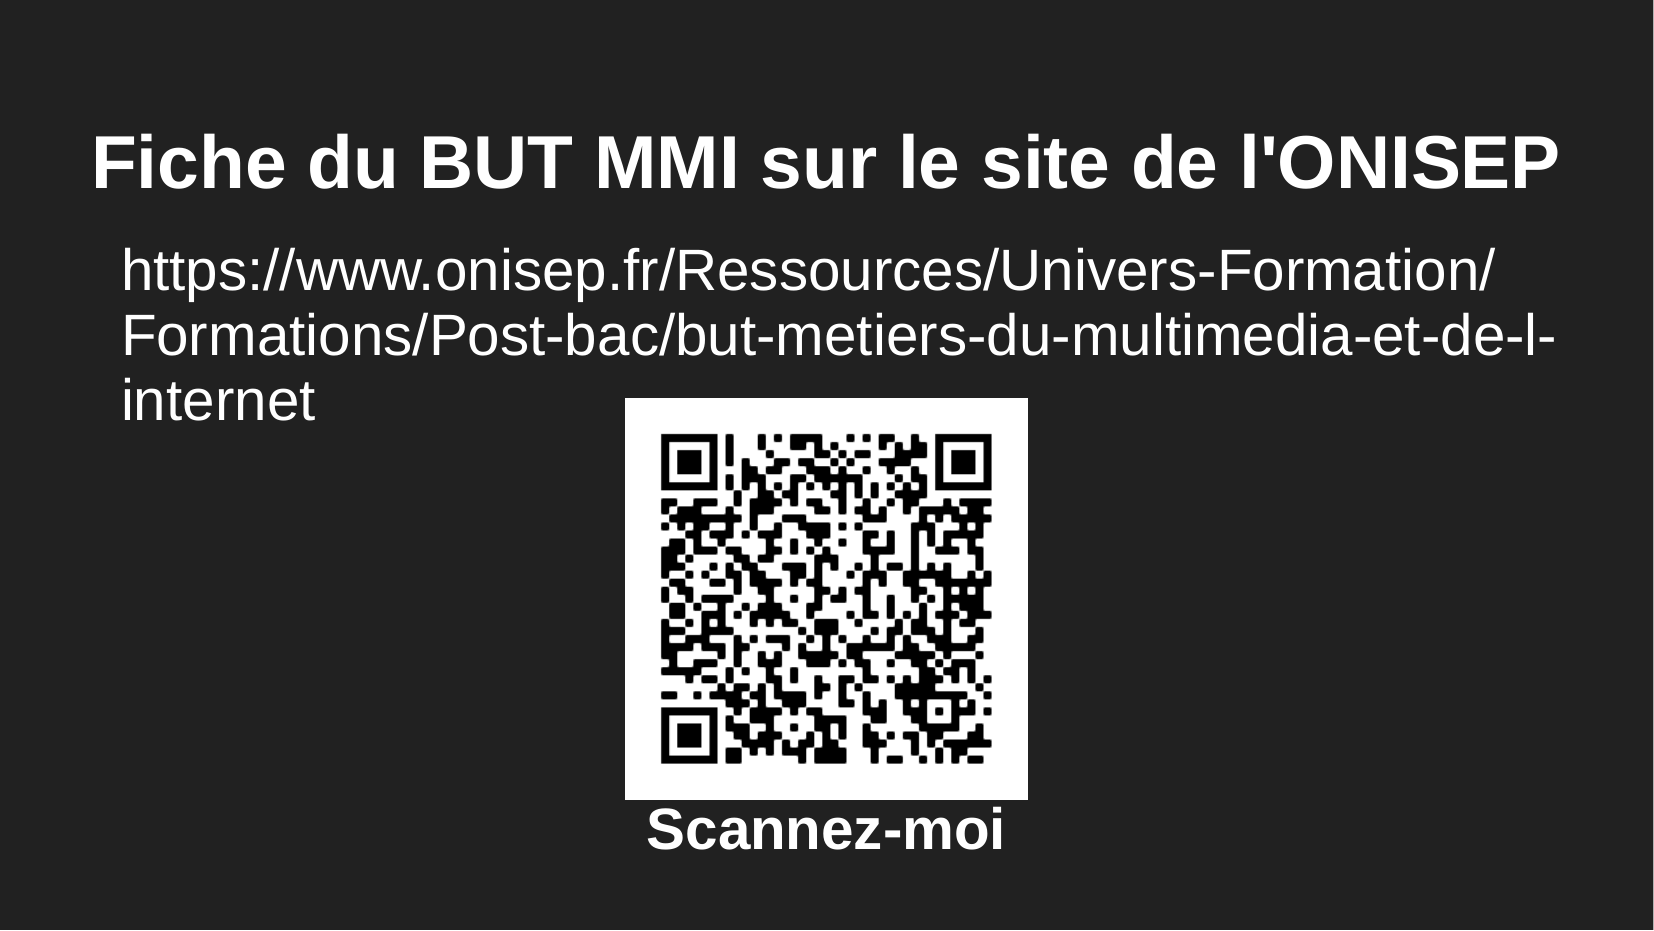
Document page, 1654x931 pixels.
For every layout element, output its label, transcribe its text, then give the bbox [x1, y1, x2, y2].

text_box Scannez-moi [82, 767, 1571, 891]
text_box Fiche du BUT MMI sur le site de l'ONISEP [82, 101, 1571, 225]
picture [625, 398, 1028, 800]
text_box https://www.onisep.fr/Ressources/Univers-Formation/Formations/Post-bac/but-metiers-du-multimedia-et-de-l-internet [106, 230, 1625, 441]
